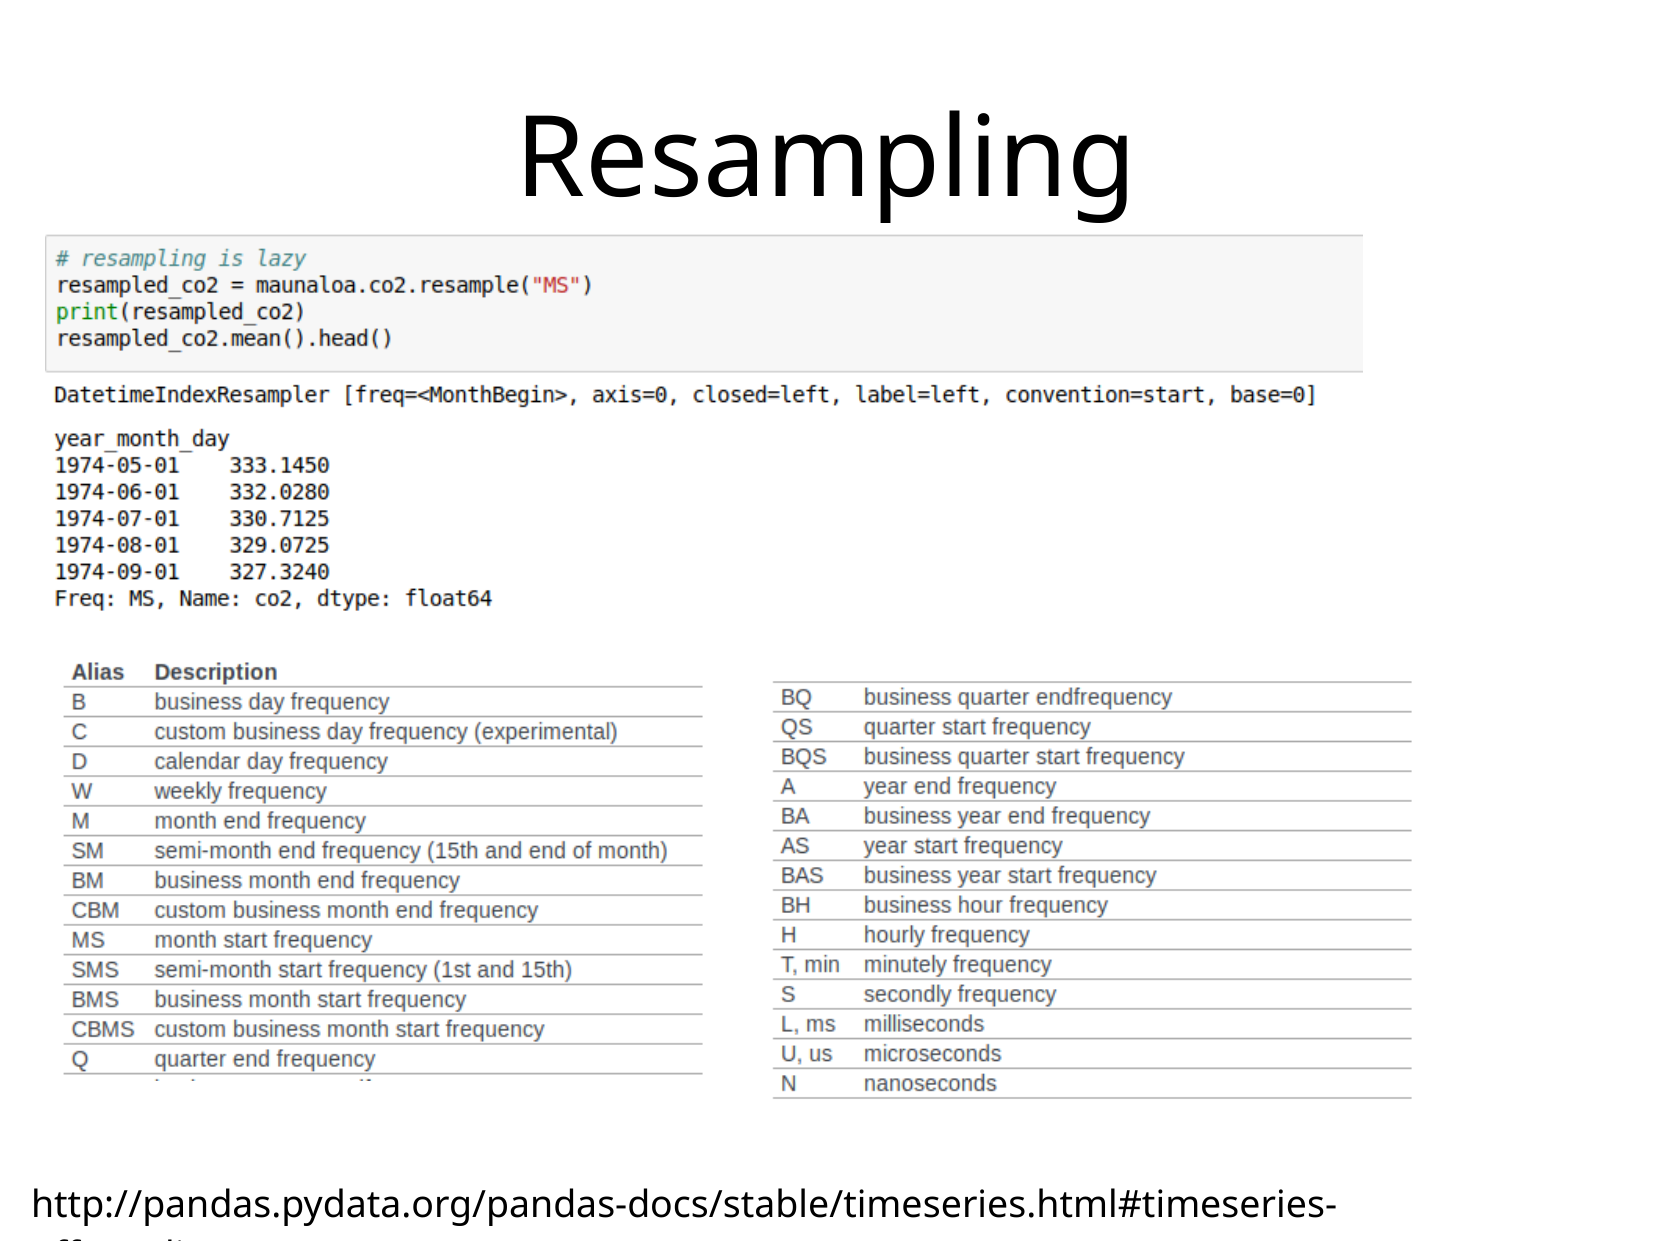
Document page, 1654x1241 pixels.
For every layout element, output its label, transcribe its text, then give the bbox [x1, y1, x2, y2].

text_box http://pandas.pydata.org/pandas-docs/stable/timeseries.html#timeseries-offset-aliases [16, 1170, 1396, 1223]
picture [767, 680, 1426, 1111]
picture [42, 644, 706, 1081]
title Resampling [82, 49, 1571, 257]
picture [45, 224, 1363, 625]
